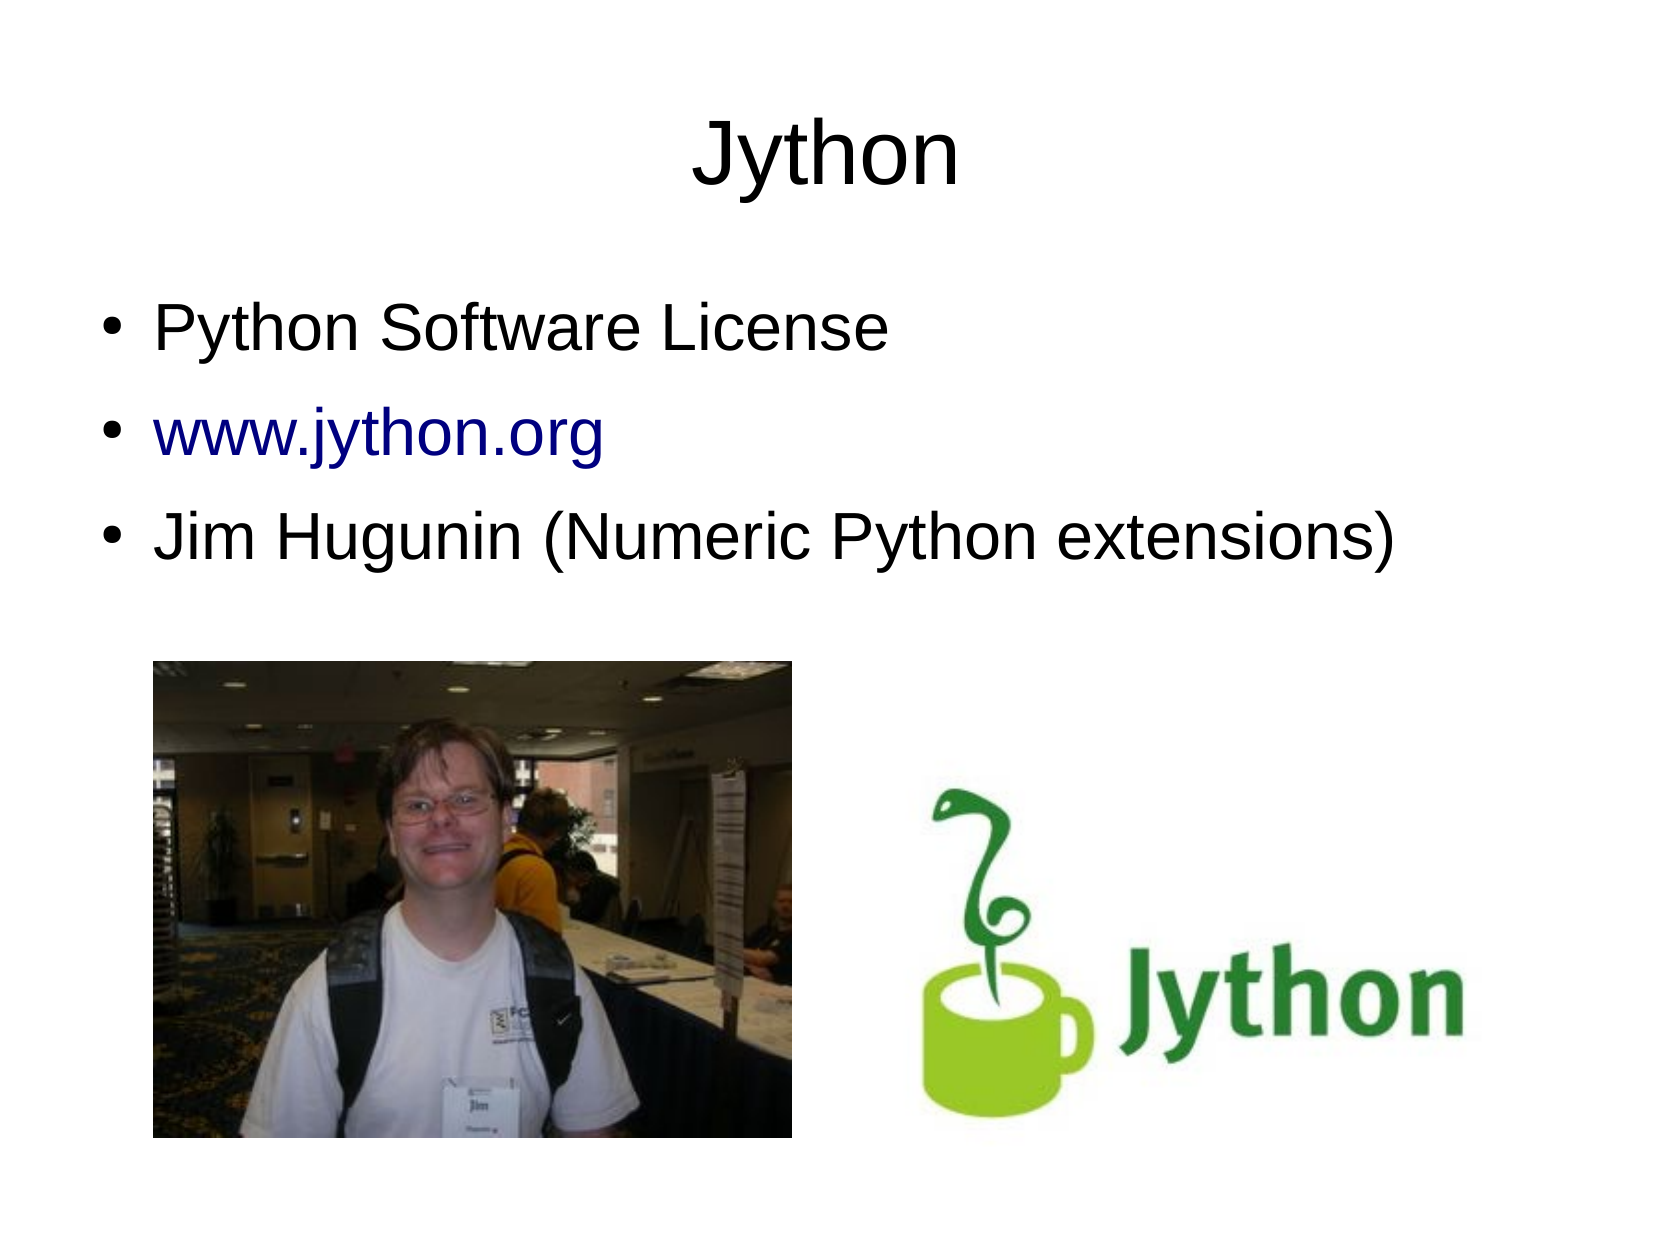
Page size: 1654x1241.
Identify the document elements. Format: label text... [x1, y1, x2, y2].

list Python Software License www.jython.org Jim Hugunin (Numeric Python extensions) [82, 290, 1571, 1010]
title Jython [82, 49, 1571, 257]
picture [847, 732, 1548, 1158]
picture [153, 661, 792, 1138]
